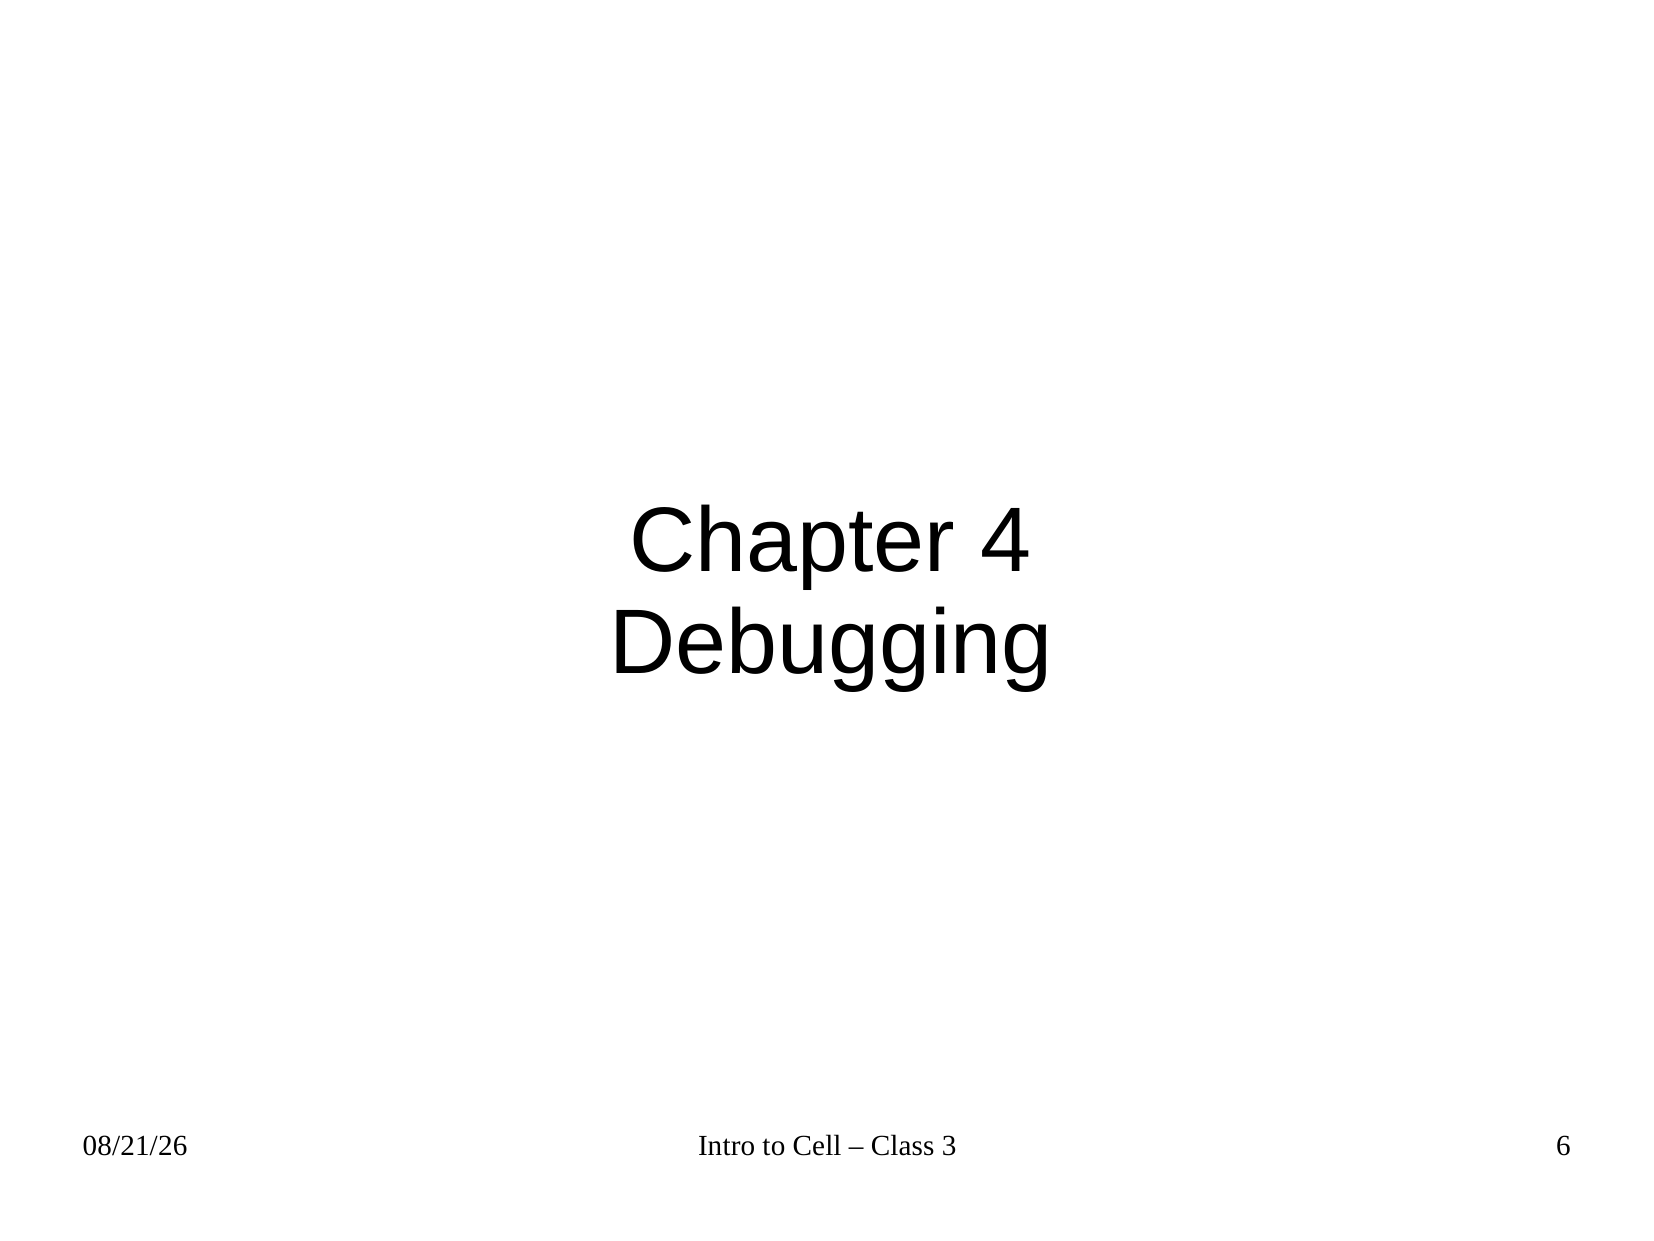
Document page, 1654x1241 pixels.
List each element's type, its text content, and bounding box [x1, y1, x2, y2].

title Chapter 4 Debugging [86, 487, 1576, 695]
